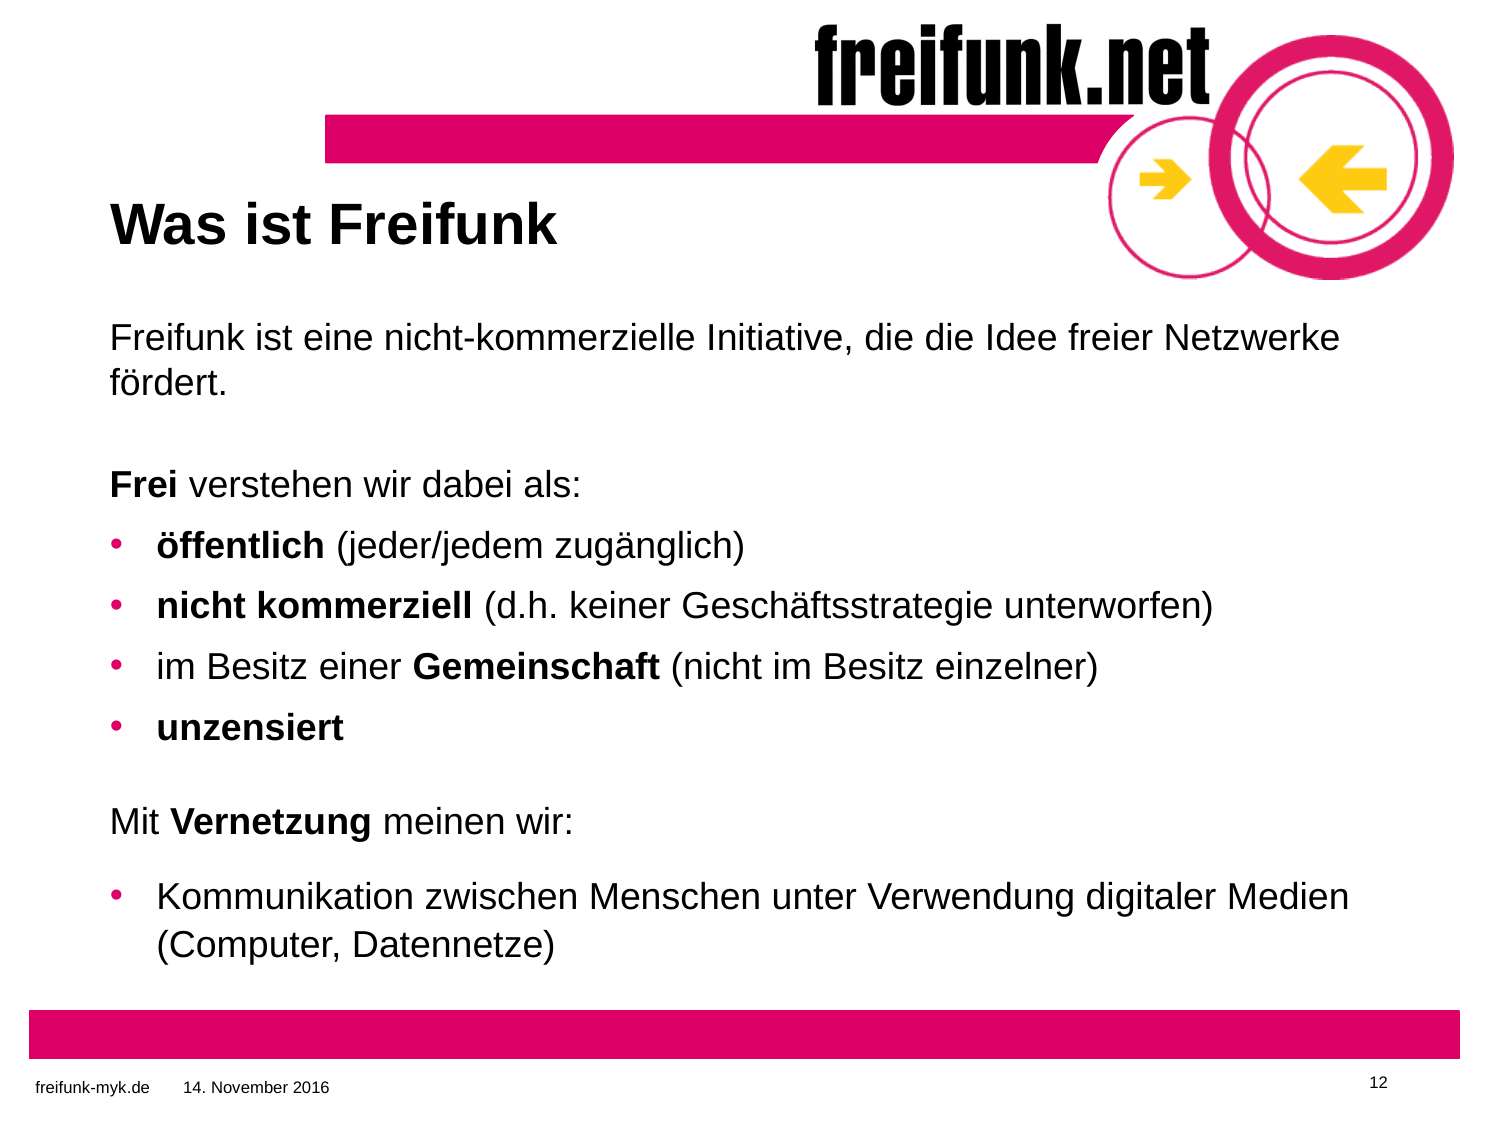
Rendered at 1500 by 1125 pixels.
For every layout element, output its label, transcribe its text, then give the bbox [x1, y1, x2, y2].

list Freifunk ist eine nicht-kommerzielle Initiative, die die Idee freier Netzwerke fördert. Frei verstehen wir dabei als: öffentlich (jeder/jedem zugänglich) nicht kommerziell (d.h. keiner Geschäftsstrategie unterworfen) im Besitz einer Gemeinschaft (nicht im Besitz einzelner) unzensiert Mit Vernetzung meinen wir: Kommunikation zwischen Menschen unter Verwendung digitaler Medien (Computer, Datennetze) [109, 312, 1391, 1000]
title Was ist Freifunk [110, 160, 1093, 282]
picture [816, 24, 1454, 280]
